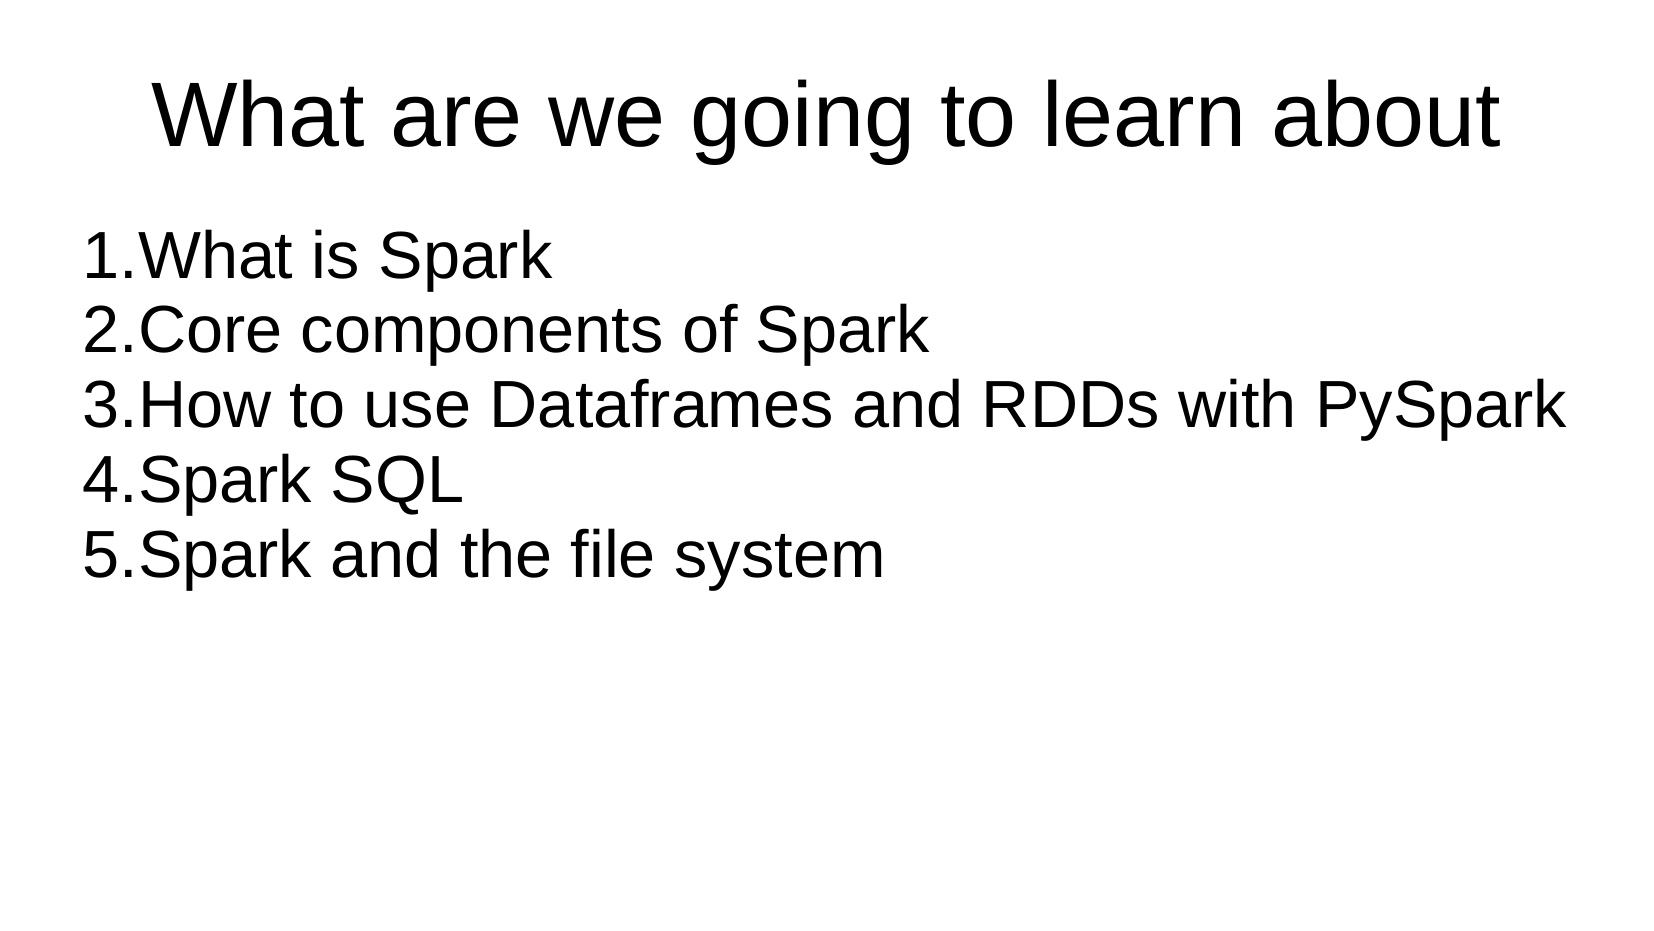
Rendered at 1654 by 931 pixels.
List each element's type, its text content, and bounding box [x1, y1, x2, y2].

title What are we going to learn about [82, 37, 1571, 193]
subtitle What is Spark Core components of Spark How to use Dataframes and RDDs with PySpark Spark SQL Spark and the file system [82, 217, 1571, 758]
